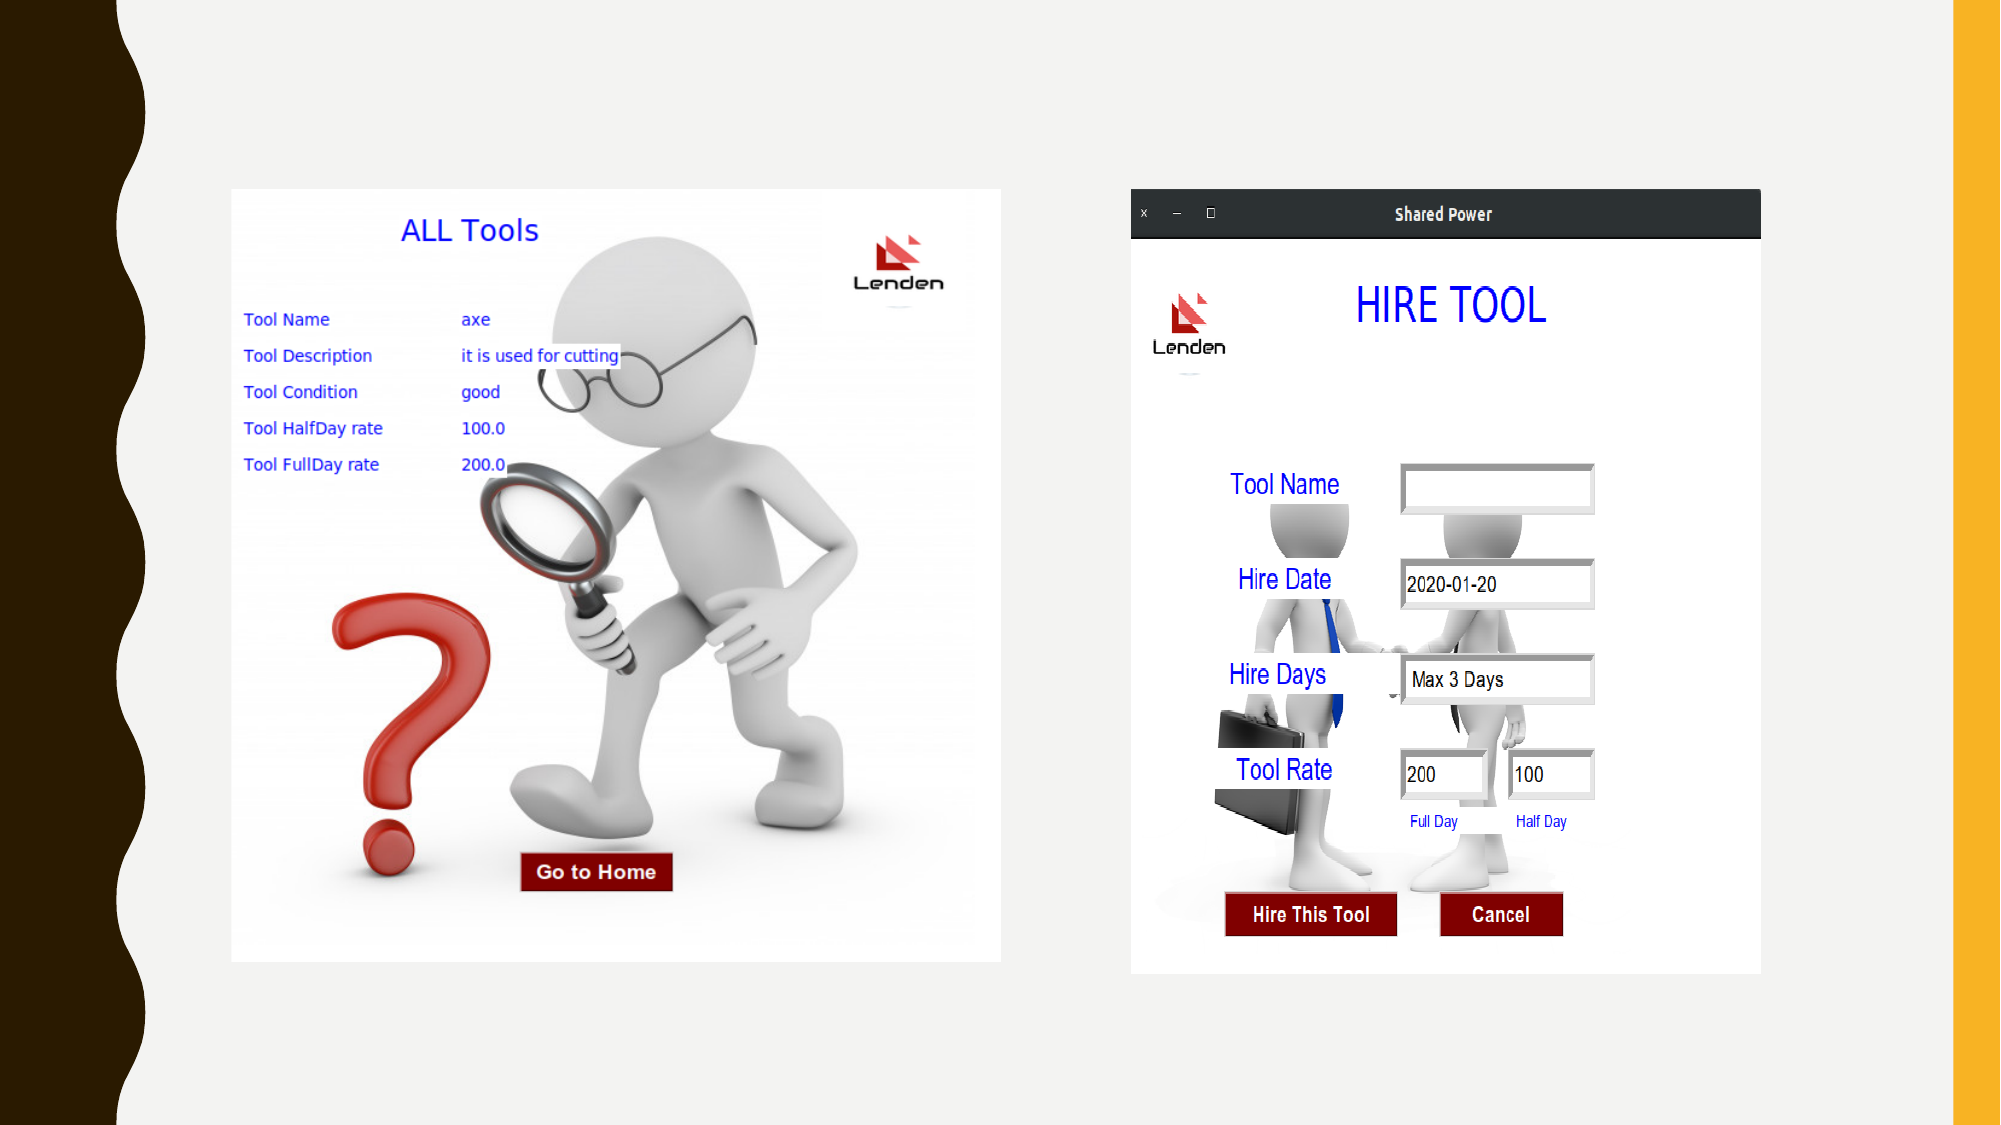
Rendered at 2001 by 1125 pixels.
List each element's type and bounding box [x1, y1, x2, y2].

picture [231, 189, 1001, 962]
picture [1131, 189, 1761, 974]
